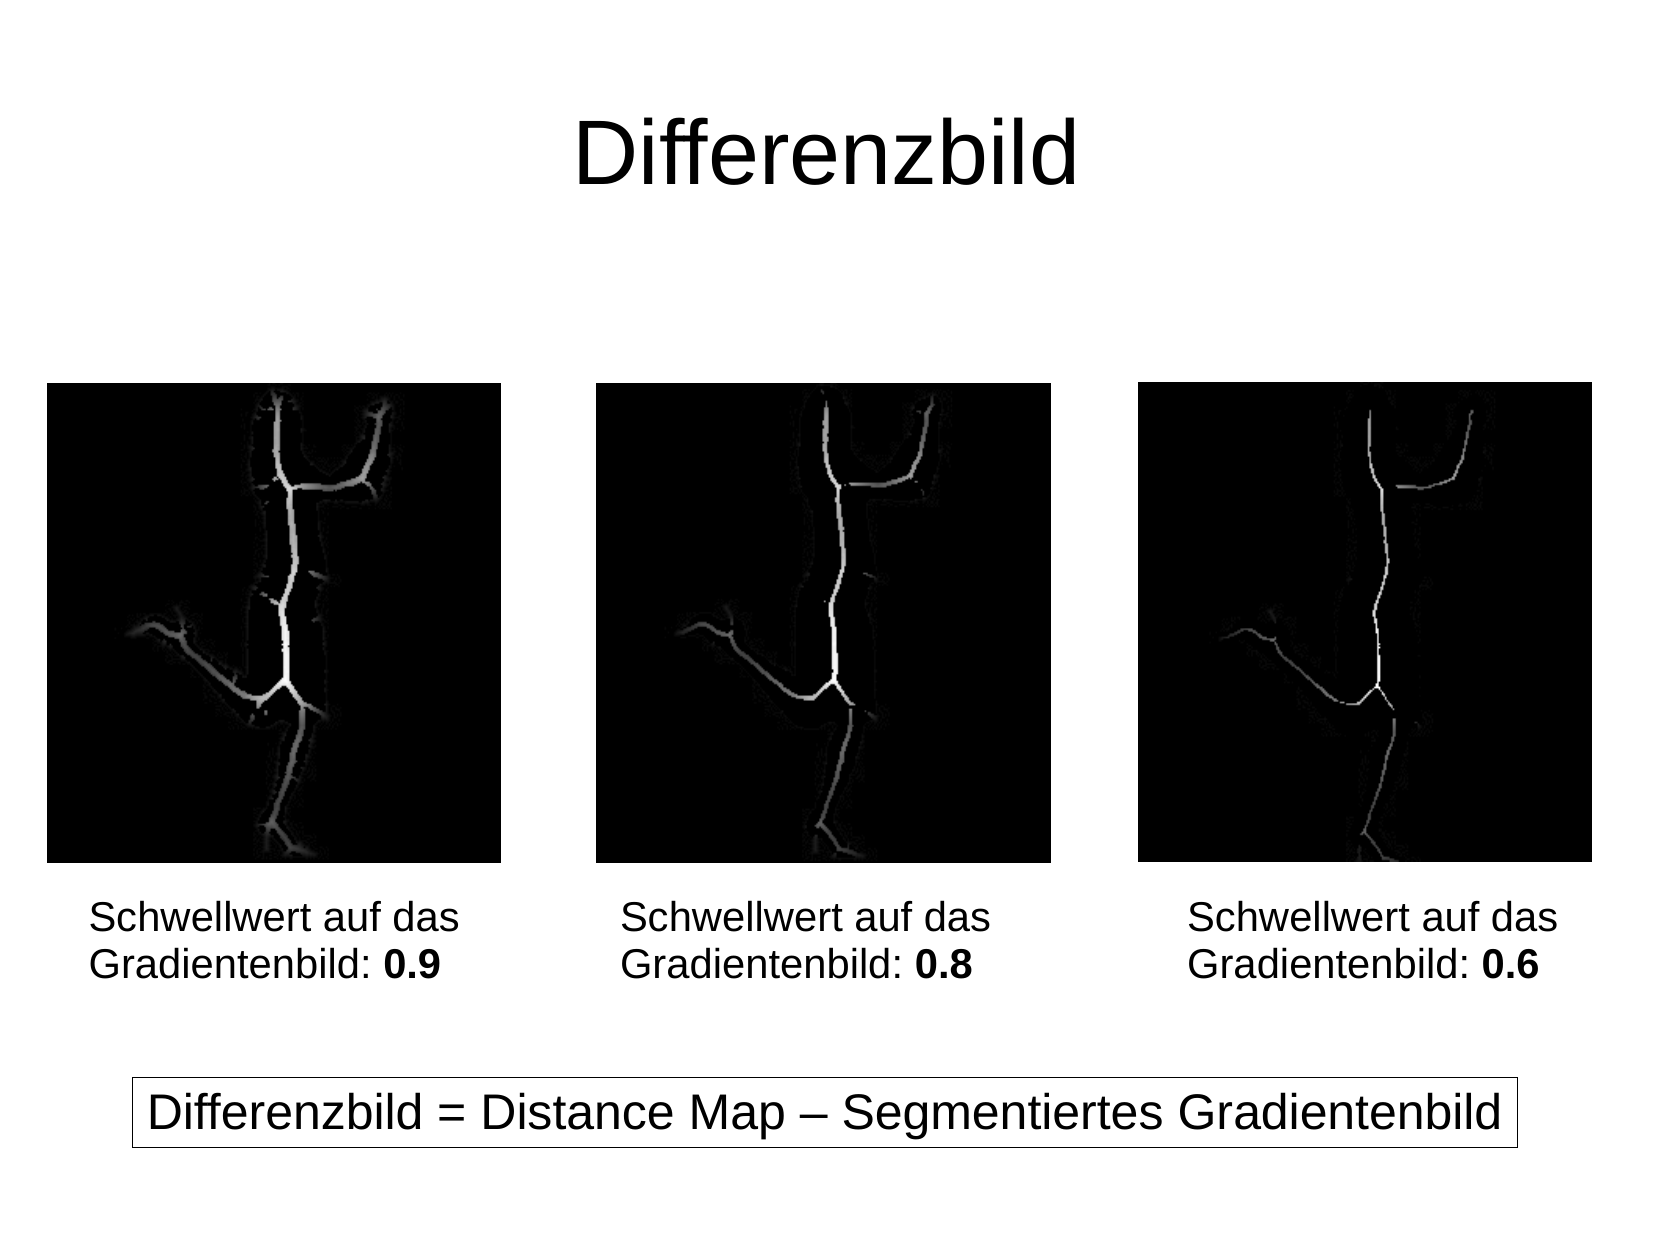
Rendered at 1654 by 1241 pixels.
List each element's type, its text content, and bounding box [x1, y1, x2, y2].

picture [47, 383, 501, 863]
picture [596, 383, 1051, 863]
text_box Schwellwert auf das Gradientenbild: 0.9 [70, 883, 485, 998]
text_box Schwellwert auf das Gradientenbild: 0.8 [602, 883, 1052, 998]
title Differenzbild [82, 49, 1571, 257]
text_box Differenzbild = Distance Map – Segmentiertes Gradientenbild [132, 1077, 1518, 1148]
text_box Schwellwert auf das Gradientenbild: 0.6 [1169, 883, 1595, 998]
picture [1138, 382, 1592, 862]
